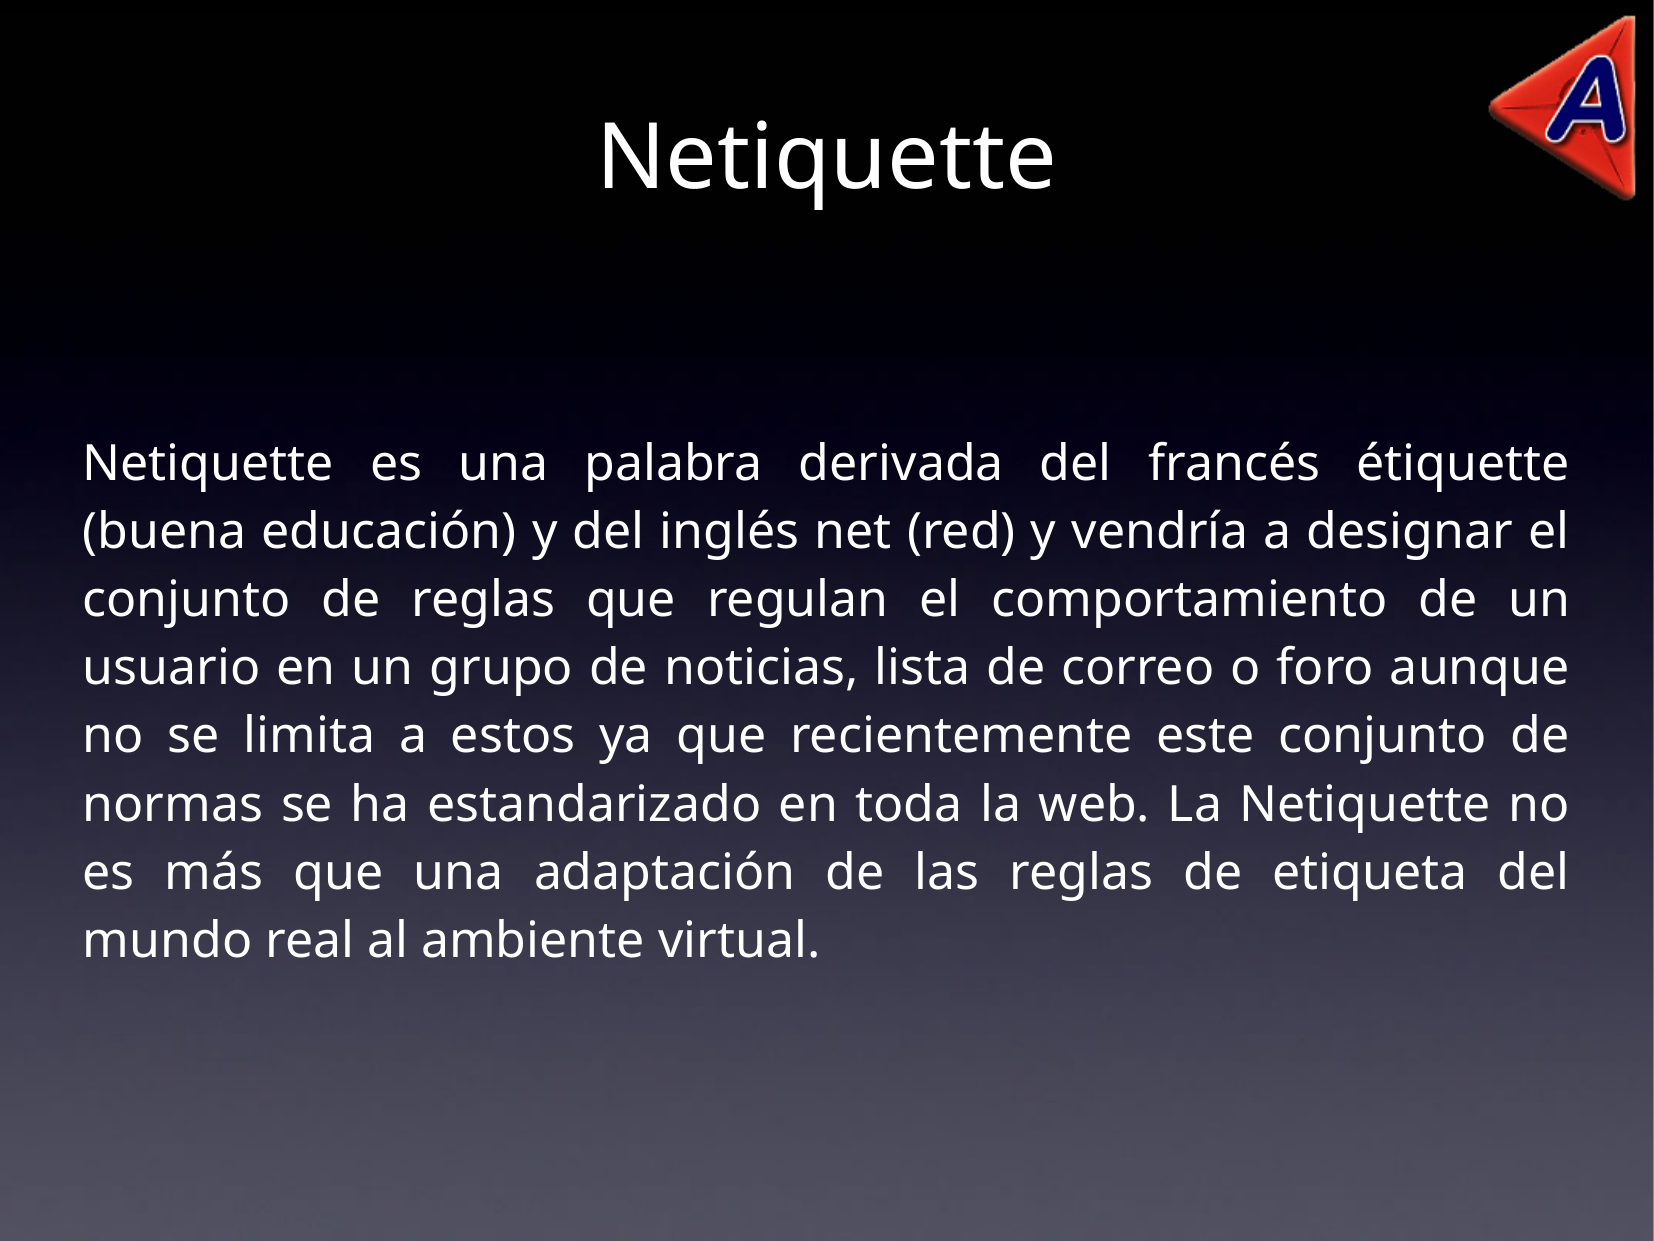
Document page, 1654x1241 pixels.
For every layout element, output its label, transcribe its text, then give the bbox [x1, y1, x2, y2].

picture [0, 0, 1654, 1241]
subtitle Netiquette es una palabra derivada del francés étiquette (buena educación) y del inglés net (red) y vendría a designar el conjunto de reglas que regulan el comportamiento de un usuario en un grupo de noticias, lista de correo o foro aunque no se limita a estos ya que recientemente este conjunto de normas se ha estandarizado en toda la web. La Netiquette no es más que una adaptación de las reglas de etiqueta del mundo real al ambiente virtual. [82, 290, 1571, 1109]
title Netiquette [82, 56, 1571, 250]
